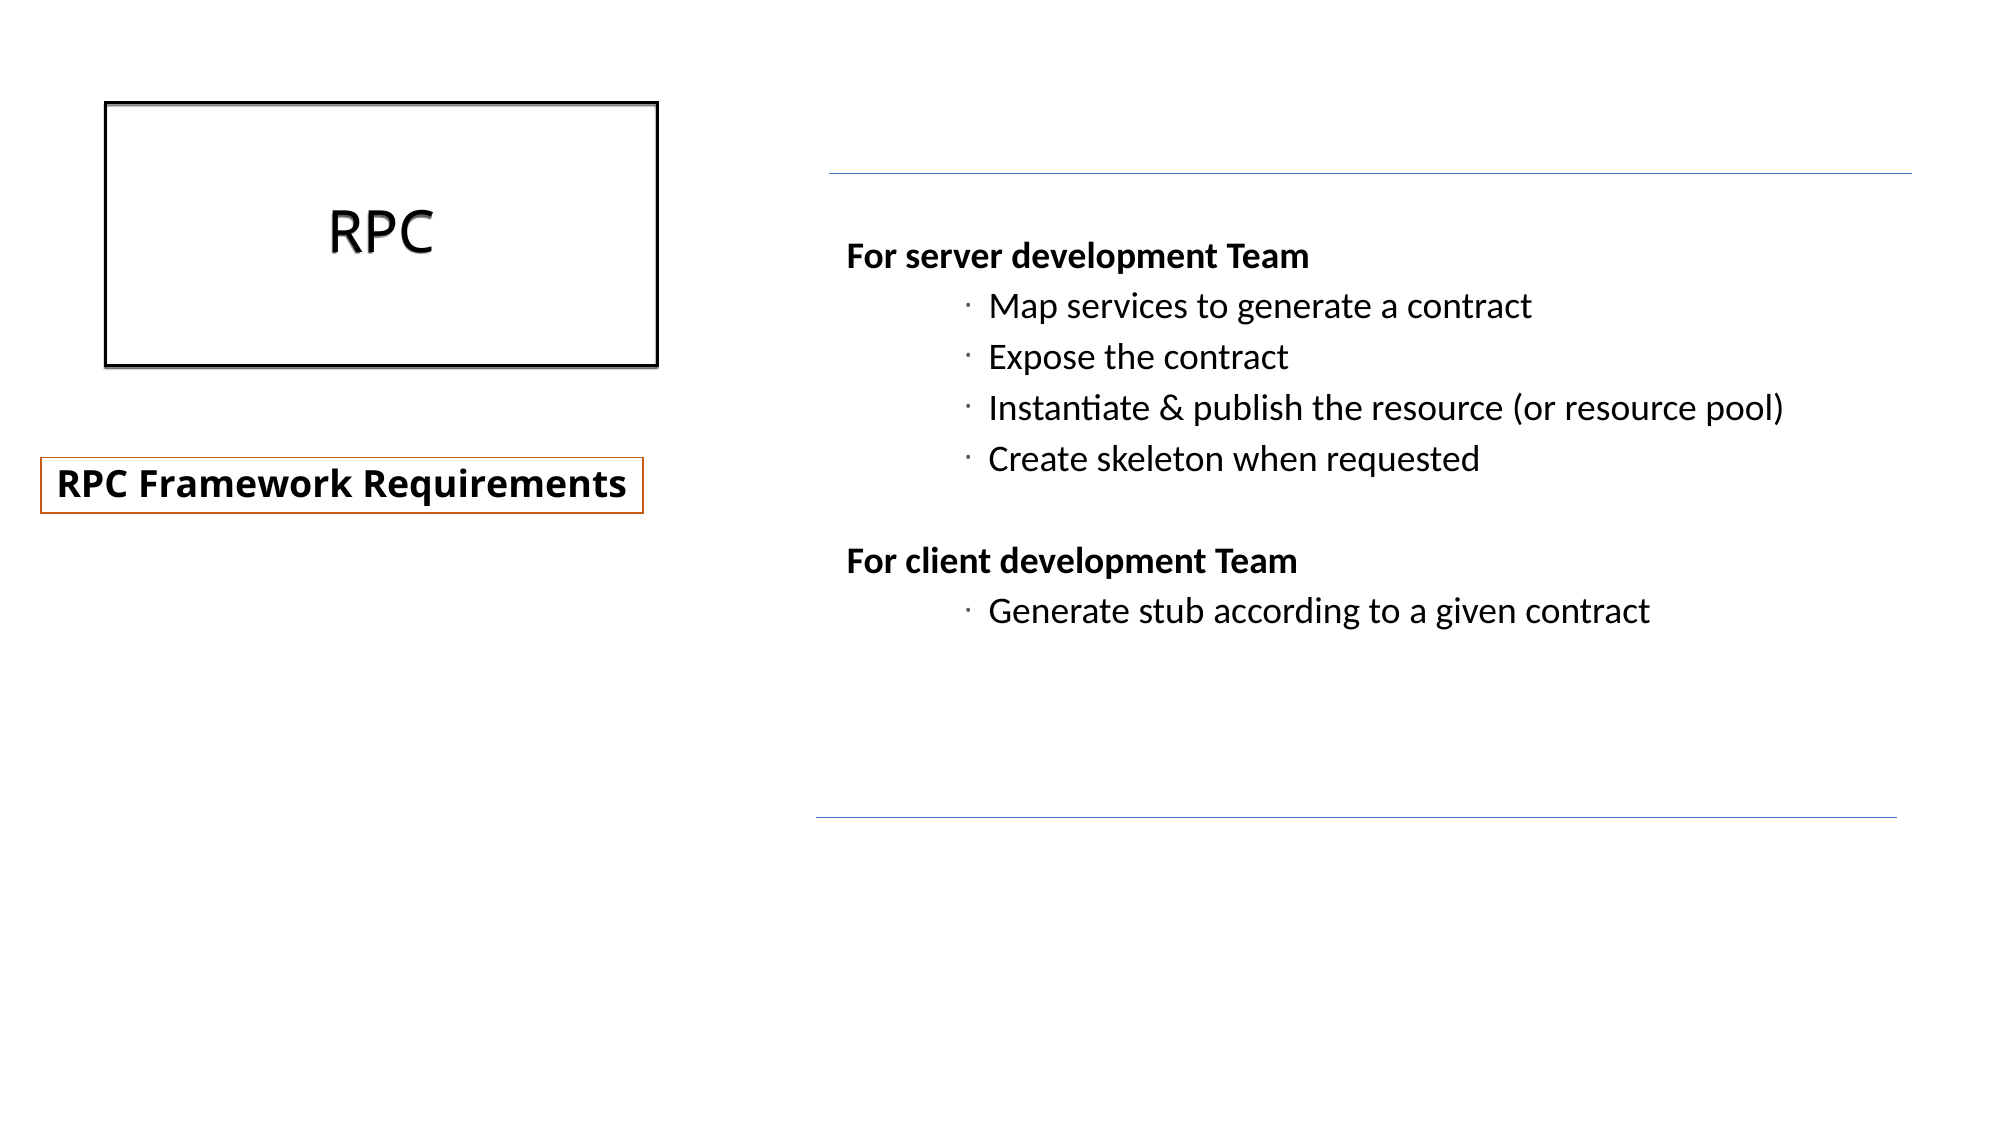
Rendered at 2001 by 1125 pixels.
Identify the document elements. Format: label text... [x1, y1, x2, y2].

text_box RPC Framework Requirements [41, 457, 643, 513]
text_box For server development Team Map services to generate a contract Expose the contract Instantiate & publish the resource (or resource pool) Create skeleton when requested For client development Team Generate stub according to a given contract [831, 228, 1915, 645]
title RPC [105, 102, 658, 366]
